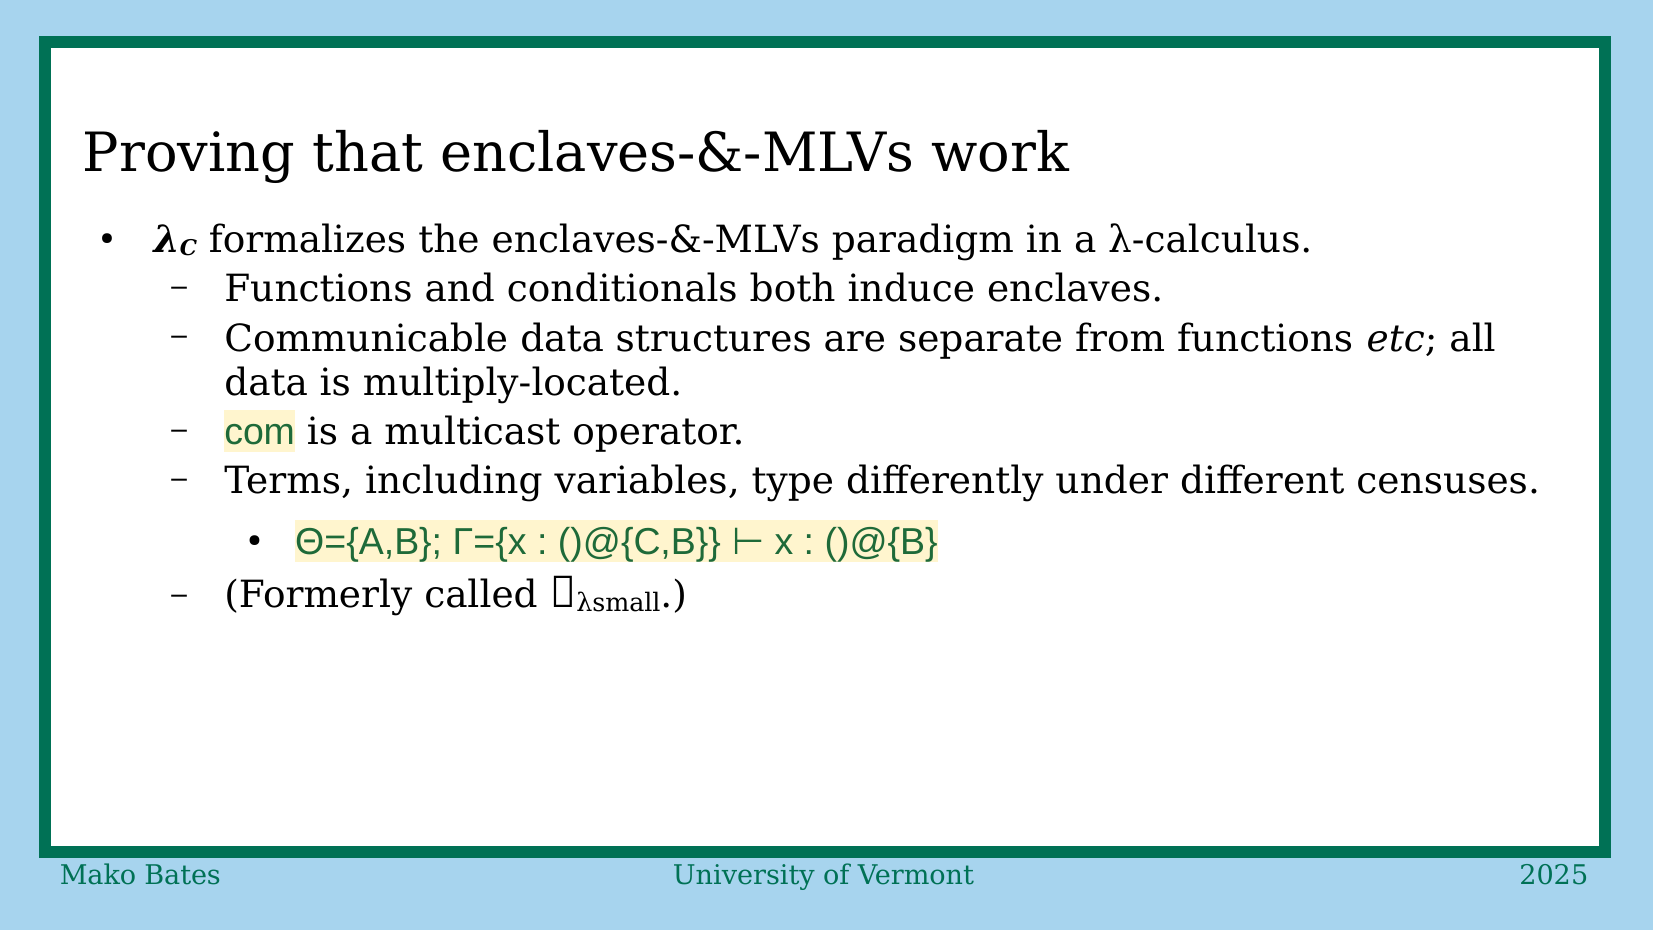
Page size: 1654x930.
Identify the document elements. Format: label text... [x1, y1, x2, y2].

title Proving that enclaves-&-MLVs work [82, 101, 1571, 205]
text_box [687, 864, 691, 877]
list 𝝀𝑪 formalizes the enclaves-&-MLVs paradigm in a λ-calculus. Functions and conditionals both induce enclaves. Communicable data structures are separate from functions etc; all data is multiply-located. com is a multicast operator. Terms, including variables, type differently under different censuses. Θ={A,B}; Γ={x : ()@{C,B}} ⊢ x : ()@{B} (Formerly called 𐤄λsmall.) [82, 217, 1571, 777]
